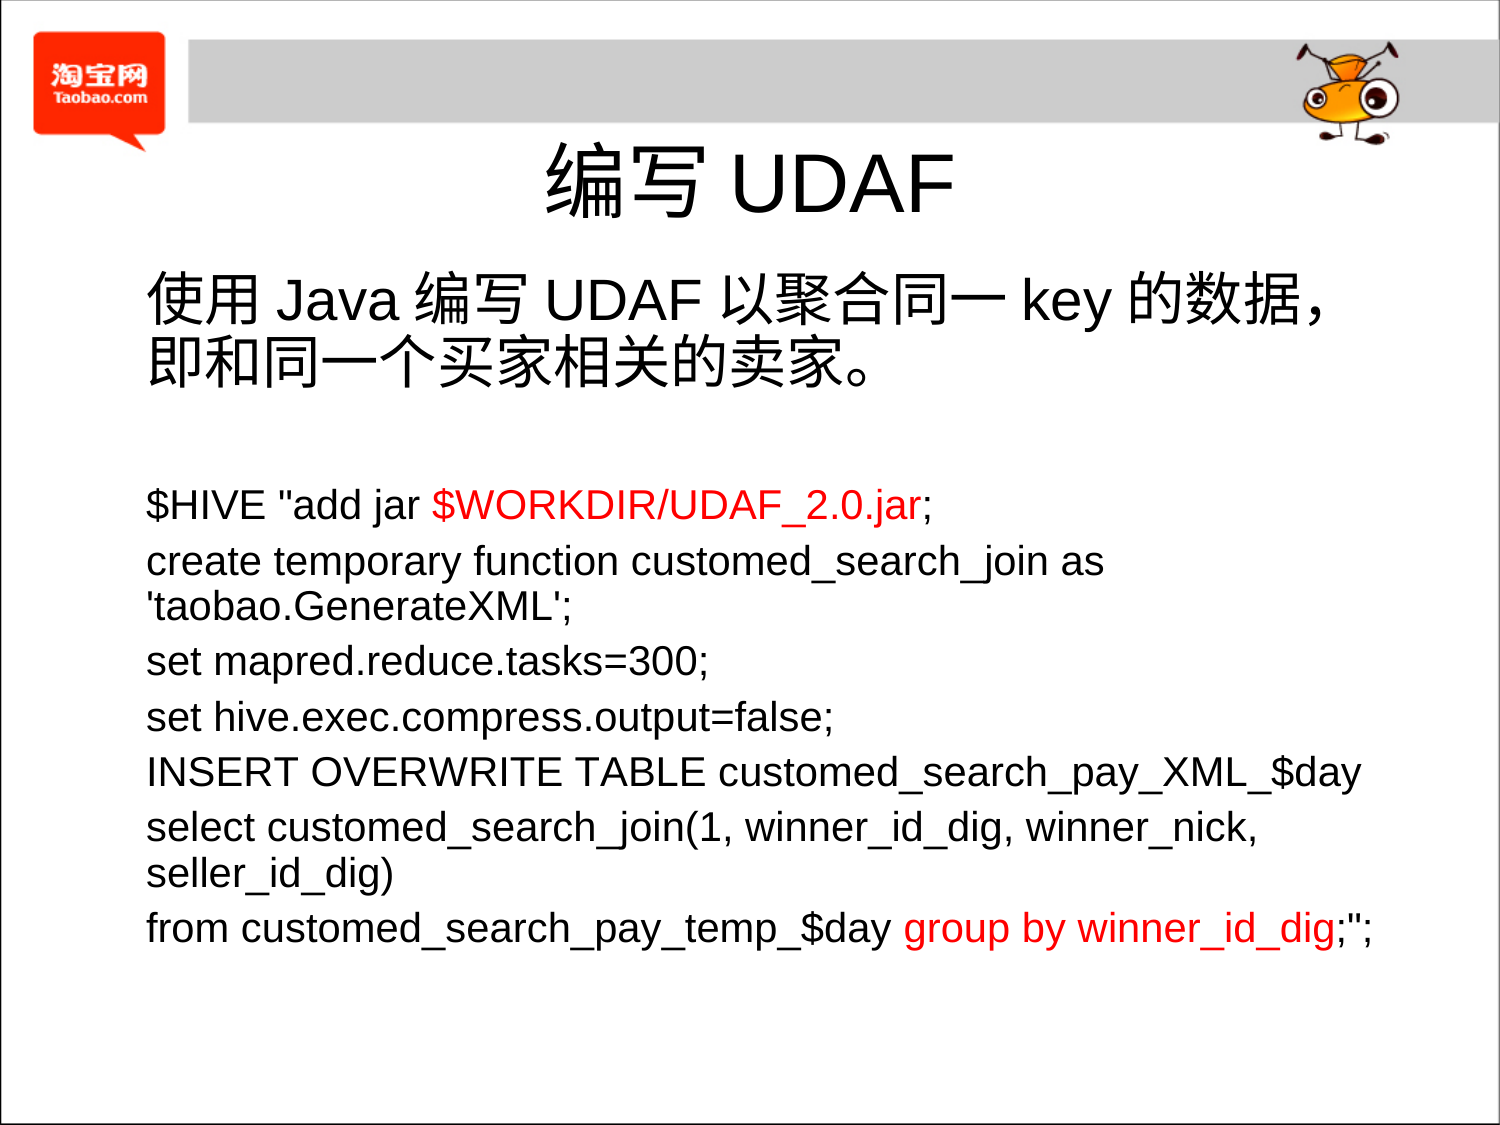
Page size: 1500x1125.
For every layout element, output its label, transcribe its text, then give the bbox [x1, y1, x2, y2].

picture [0, 0, 1500, 1125]
title 编写UDAF [75, 121, 1426, 237]
list 使用Java编写UDAF以聚合同一key的数据，即和同一个买家相关的卖家。 $HIVE "add jar $WORKDIR/UDAF_2.0.jar; create temporary function customed_search_join as 'taobao.GenerateXML'; set mapred.reduce.tasks=300; set hive.exec.compress.output=false; INSERT OVERWRITE TABLE customed_search_pay_XML_$day select customed_search_join(1, winner_id_dig, winner_nick, seller_id_dig) from customed_search_pay_temp_$day group by winner_id_dig;"; [75, 262, 1426, 1006]
